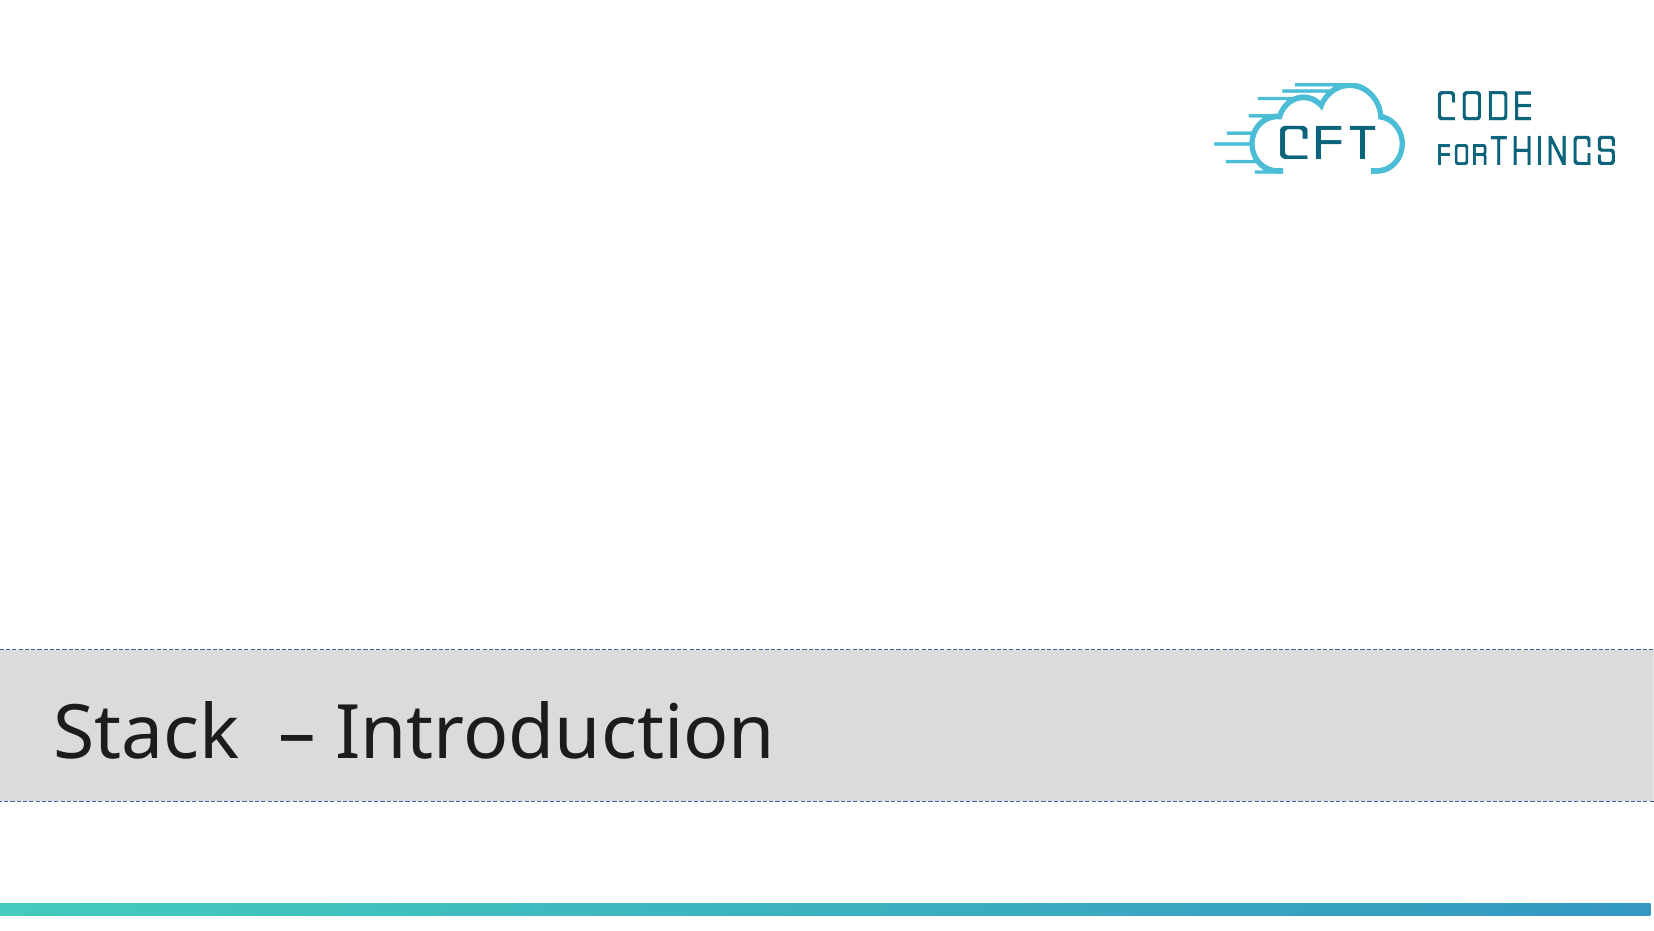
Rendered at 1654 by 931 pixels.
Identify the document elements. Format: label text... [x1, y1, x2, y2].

title Stack – Introduction [53, 651, 1542, 807]
picture [1214, 83, 1615, 174]
